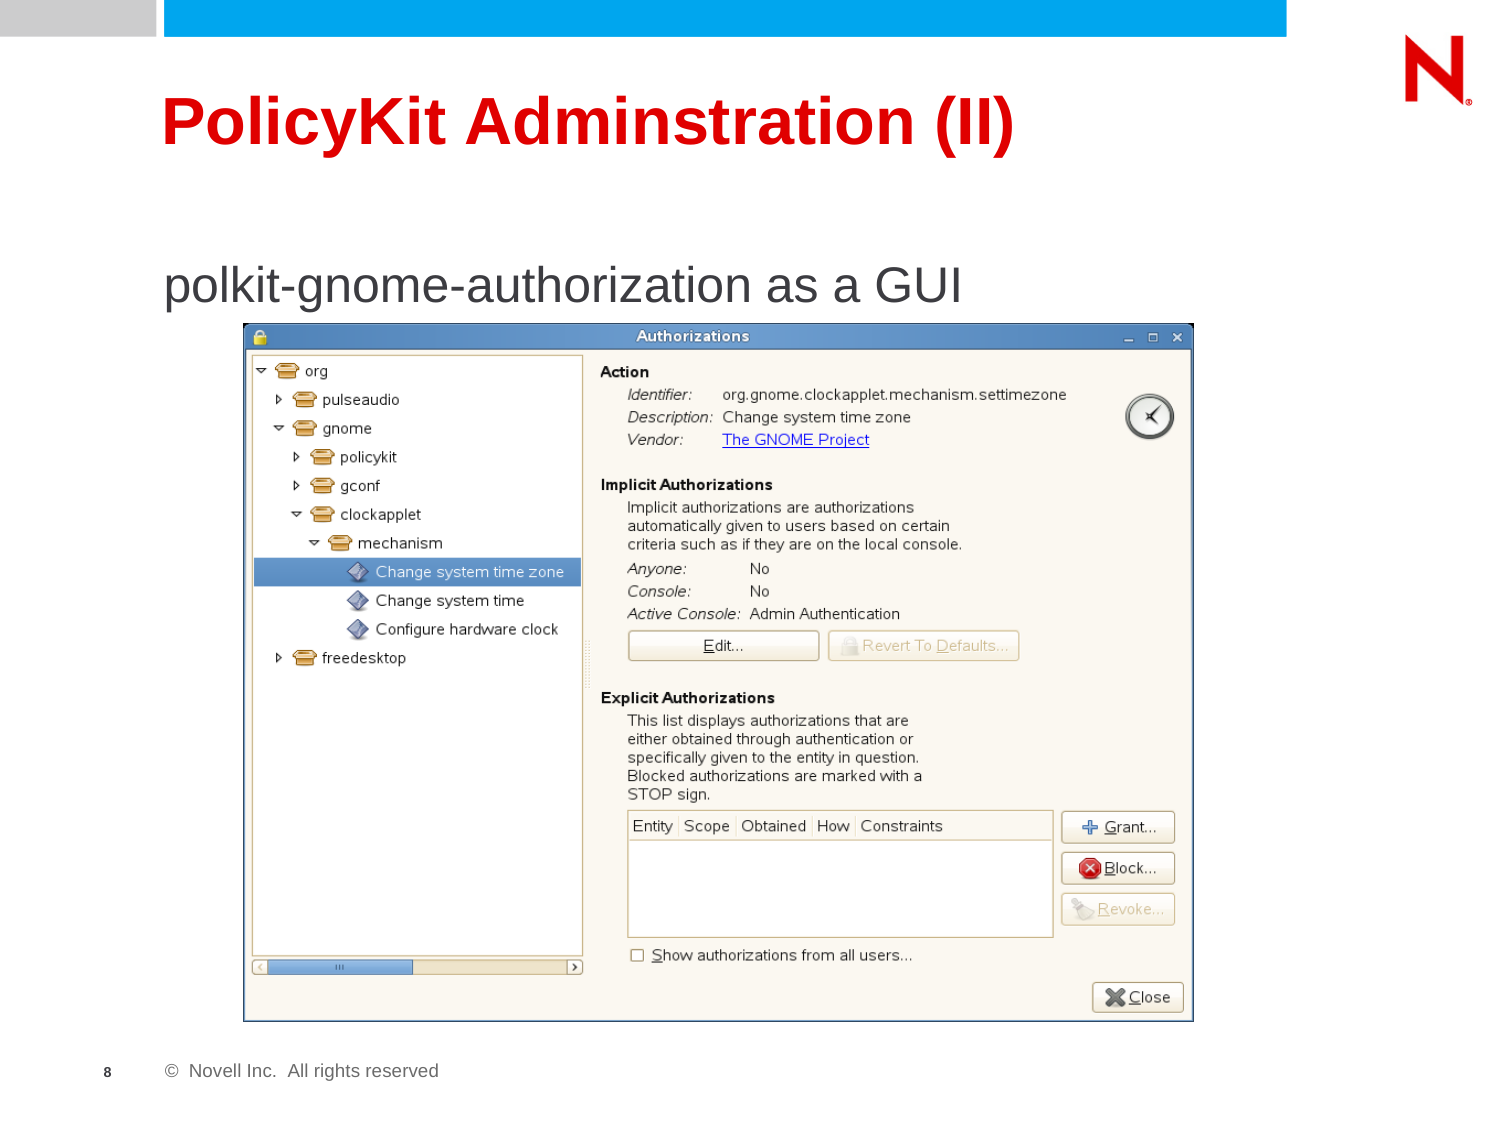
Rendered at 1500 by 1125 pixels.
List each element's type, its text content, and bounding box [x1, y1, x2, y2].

picture [1403, 32, 1473, 107]
list polkit-gnome-authorization as a GUI [163, 254, 1404, 986]
title PolicyKit Adminstration (II) [161, 41, 1383, 205]
picture [243, 323, 1194, 1022]
